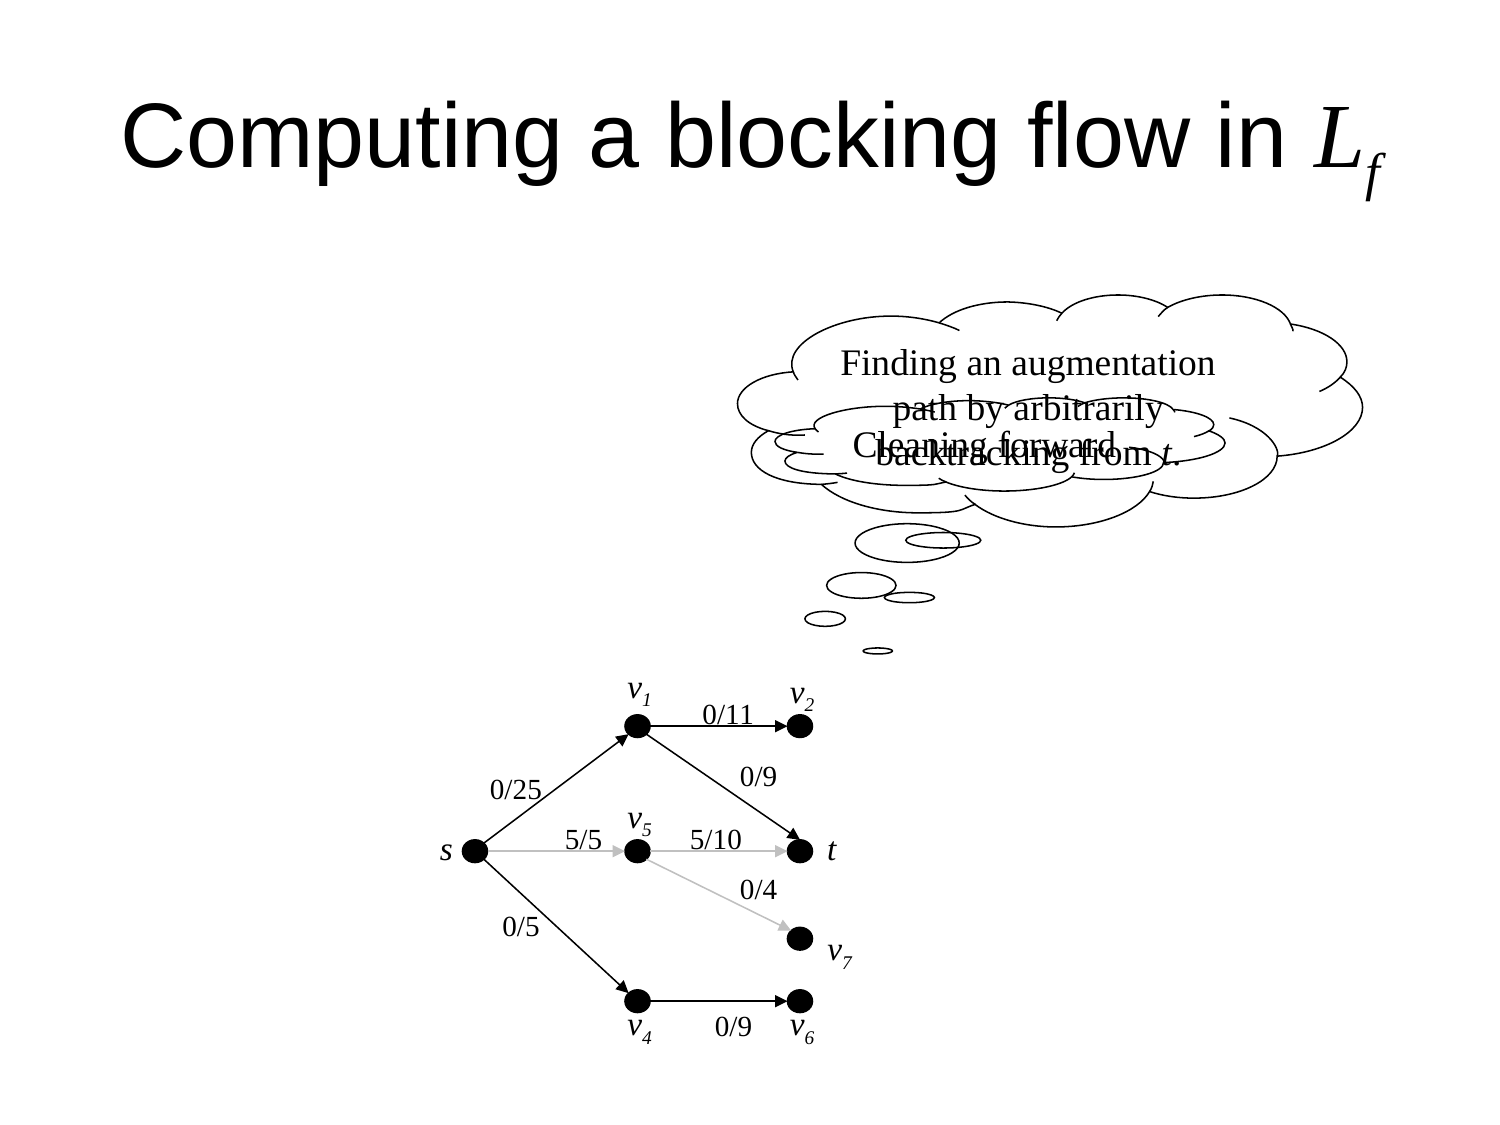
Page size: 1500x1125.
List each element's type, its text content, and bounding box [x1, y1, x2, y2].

text_box 5/5 [549, 812, 638, 863]
text_box t [812, 819, 863, 876]
text_box v5 [612, 787, 700, 849]
text_box [638, 849, 650, 863]
text_box 0/5 [487, 899, 576, 951]
text_box v2 [774, 662, 863, 724]
text_box 0/11 [687, 687, 775, 738]
text_box [790, 989, 810, 994]
text_box [624, 714, 650, 738]
title Computing a blocking flow in Lf [75, 45, 1426, 233]
text_box Cleaning forward [952, 532, 981, 548]
text_box Finding an augmentation path by arbitrarily backtracking from t. [826, 572, 897, 599]
text_box Finding an augmentation path by arbitrarily backtracking from t. [737, 294, 1363, 527]
text_box [629, 989, 648, 994]
text_box [476, 839, 488, 863]
text_box s [425, 819, 476, 876]
text_box [787, 839, 812, 862]
text_box [787, 724, 813, 738]
text_box v4 [612, 994, 700, 1056]
text_box v1 [612, 657, 700, 719]
text_box [787, 927, 812, 951]
text_box 5/10 [675, 812, 763, 863]
text_box 0/4 [724, 862, 813, 913]
text_box v7 [812, 919, 901, 981]
text_box v6 [774, 994, 863, 1056]
text_box Cleaning forward [884, 592, 935, 603]
text_box 0/25 [474, 762, 563, 813]
text_box 0/9 [724, 749, 813, 801]
text_box Finding an augmentation path by arbitrarily backtracking from t. [855, 523, 960, 563]
text_box 0/9 [699, 999, 788, 1051]
